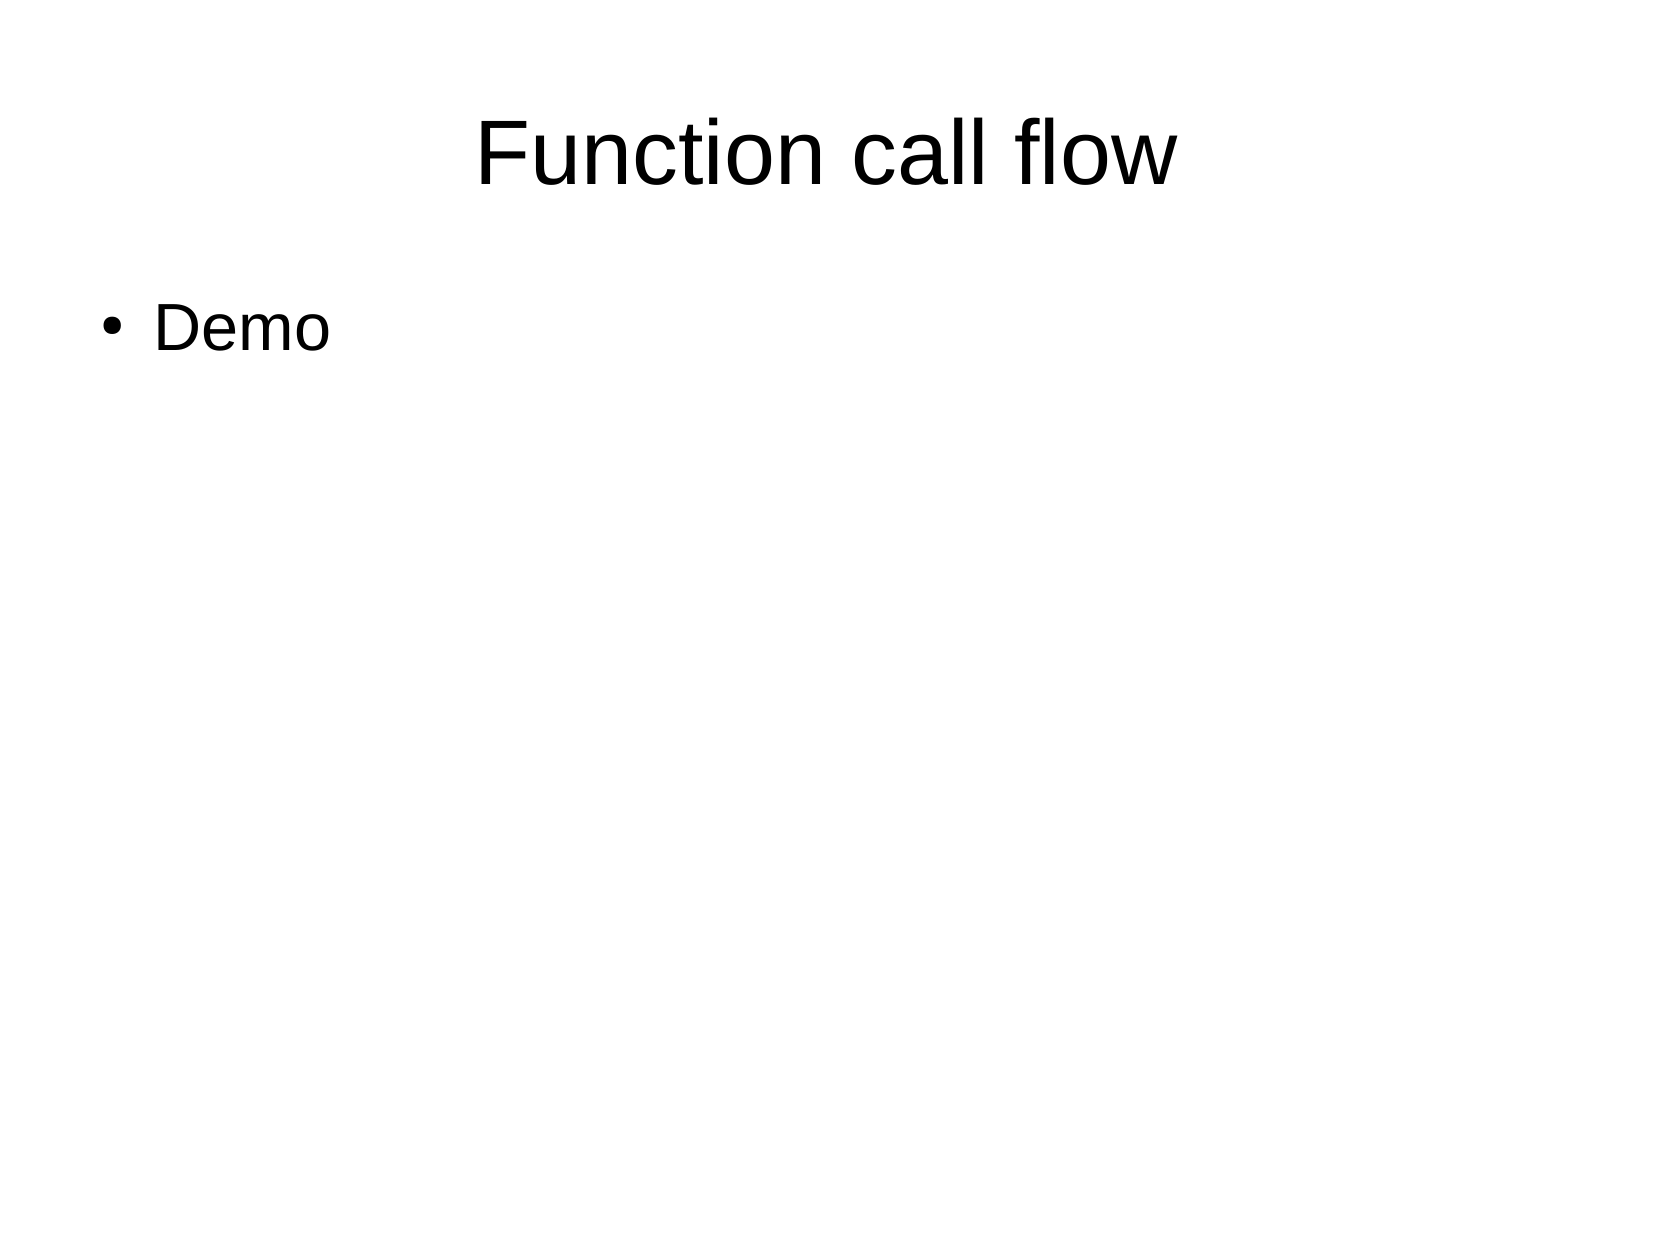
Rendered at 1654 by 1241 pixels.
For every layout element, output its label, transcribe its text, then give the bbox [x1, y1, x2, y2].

list Demo [82, 290, 1571, 1082]
title Function call flow [82, 49, 1571, 257]
